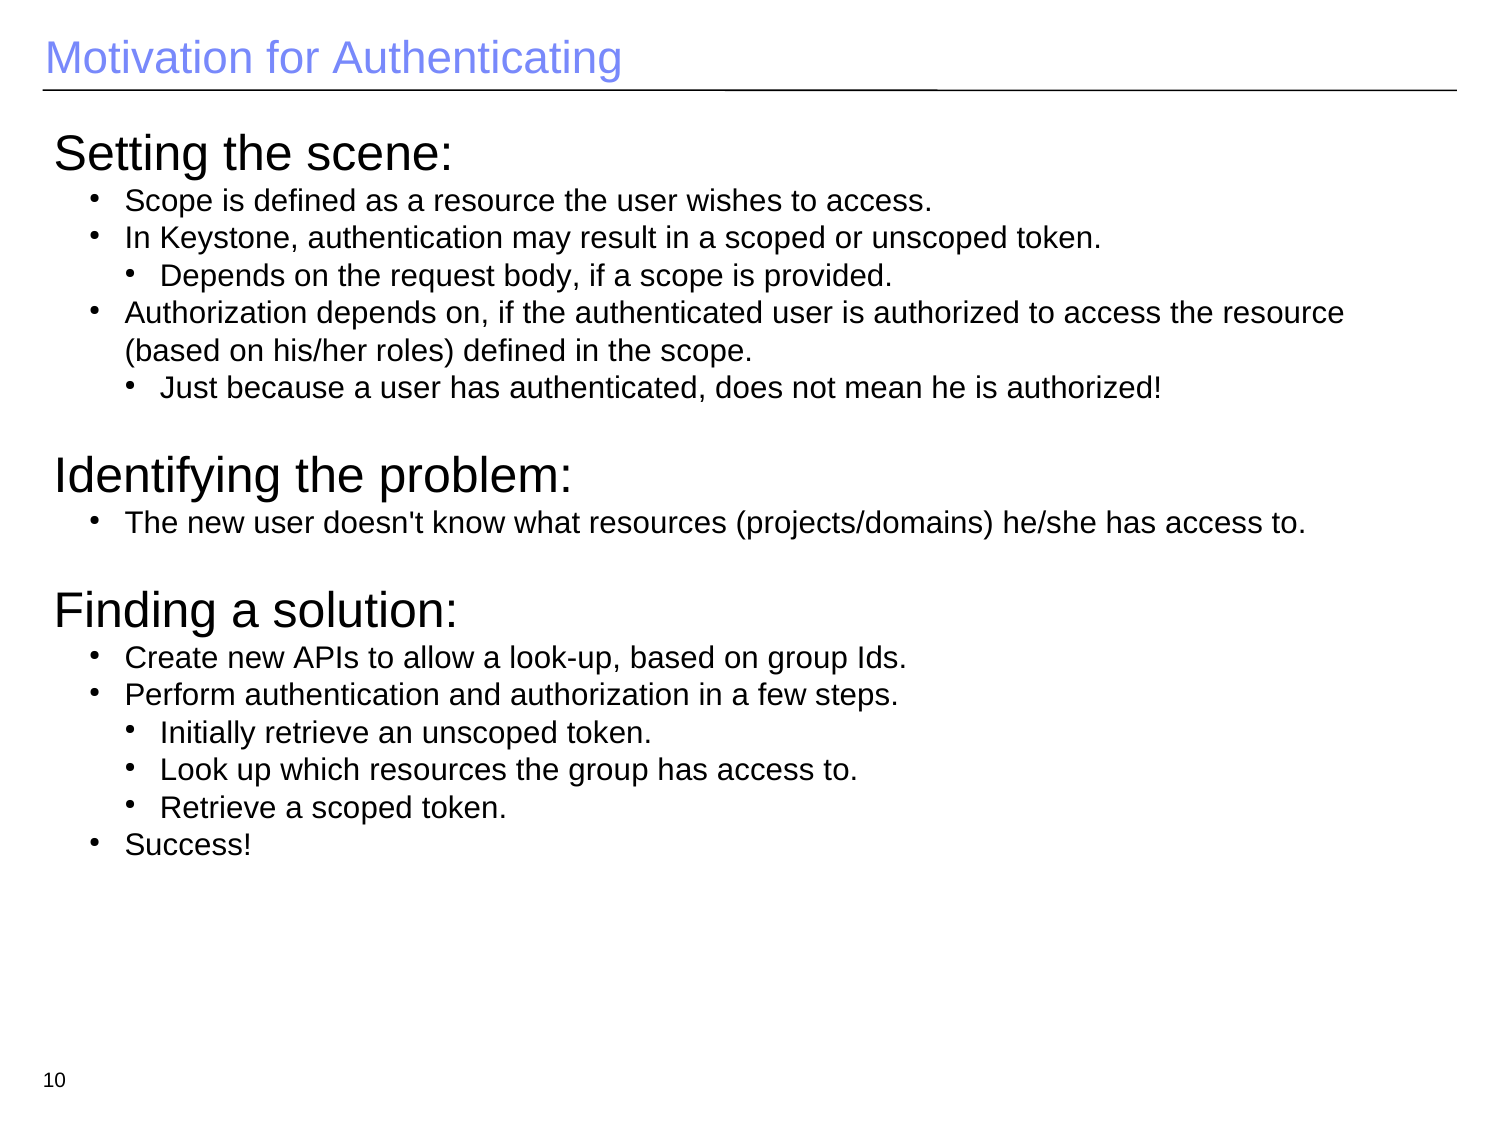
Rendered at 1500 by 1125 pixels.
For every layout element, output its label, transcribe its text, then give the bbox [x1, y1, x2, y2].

text_box Setting the scene: Scope is defined as a resource the user wishes to access. In Keystone, authentication may result in a scoped or unscoped token. Depends on the request body, if a scope is provided. Authorization depends on, if the authenticated user is authorized to access the resource (based on his/her roles) defined in the scope. Just because a user has authenticated, does not mean he is authorized! Identifying the problem: The new user doesn't know what resources (projects/domains) he/she has access to. Finding a solution: Create new APIs to allow a look-up, based on group Ids. Perform authentication and authorization in a few steps. Initially retrieve an unscoped token. Look up which resources the group has access to. Retrieve a scoped token. Success! [39, 112, 1463, 870]
text_box Motivation for Authenticating [29, 26, 1456, 92]
